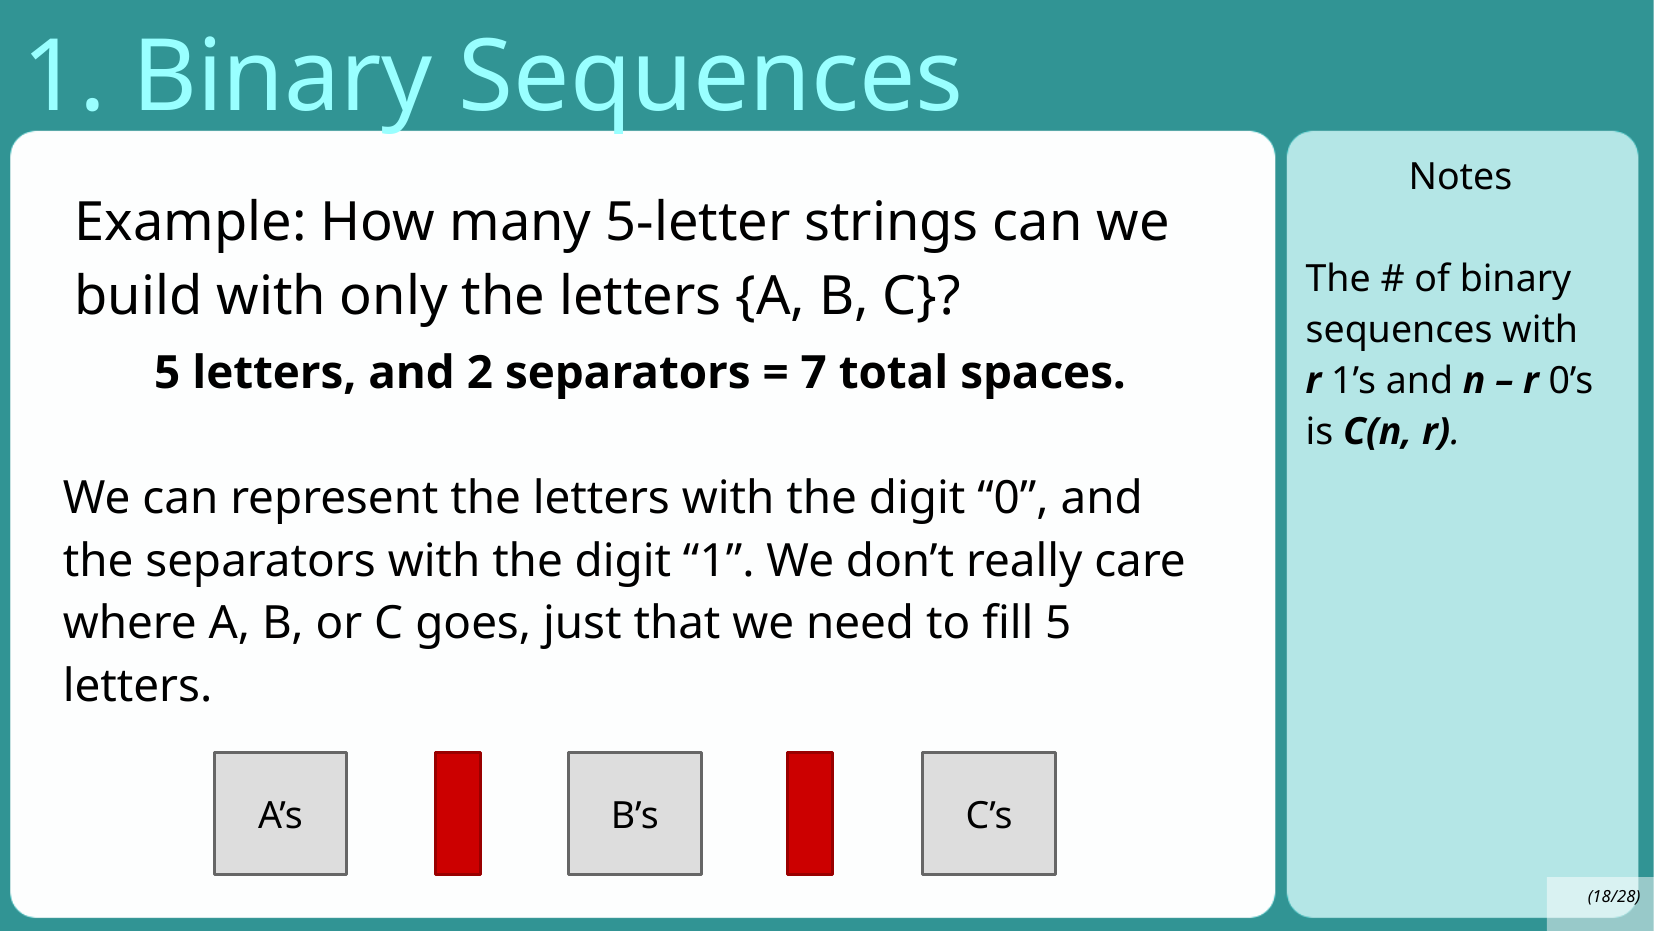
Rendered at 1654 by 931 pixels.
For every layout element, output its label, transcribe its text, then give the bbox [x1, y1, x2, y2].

title 1. Binary Sequences [22, 13, 1511, 130]
text_box Notes The # of binary sequences with r 1’s and n – r 0’s is C(n, r). [1290, 141, 1631, 661]
text_box (<number>/28) [1546, 877, 1654, 931]
text_box B’s [568, 752, 702, 875]
text_box Example: How many 5-letter strings can we build with only the letters {A, B, C}? [74, 182, 1244, 315]
text_box C’s [922, 752, 1056, 875]
picture [0, 0, 1654, 931]
text_box [787, 752, 833, 875]
text_box 5 letters, and 2 separators = 7 total spaces. We can represent the letters with the digit “0”, and the separators with the digit “1”. We don’t really care where A, B, or C goes, just that we need to fill 5 letters. [48, 332, 1233, 605]
text_box [435, 752, 481, 875]
text_box A’s [214, 752, 347, 875]
